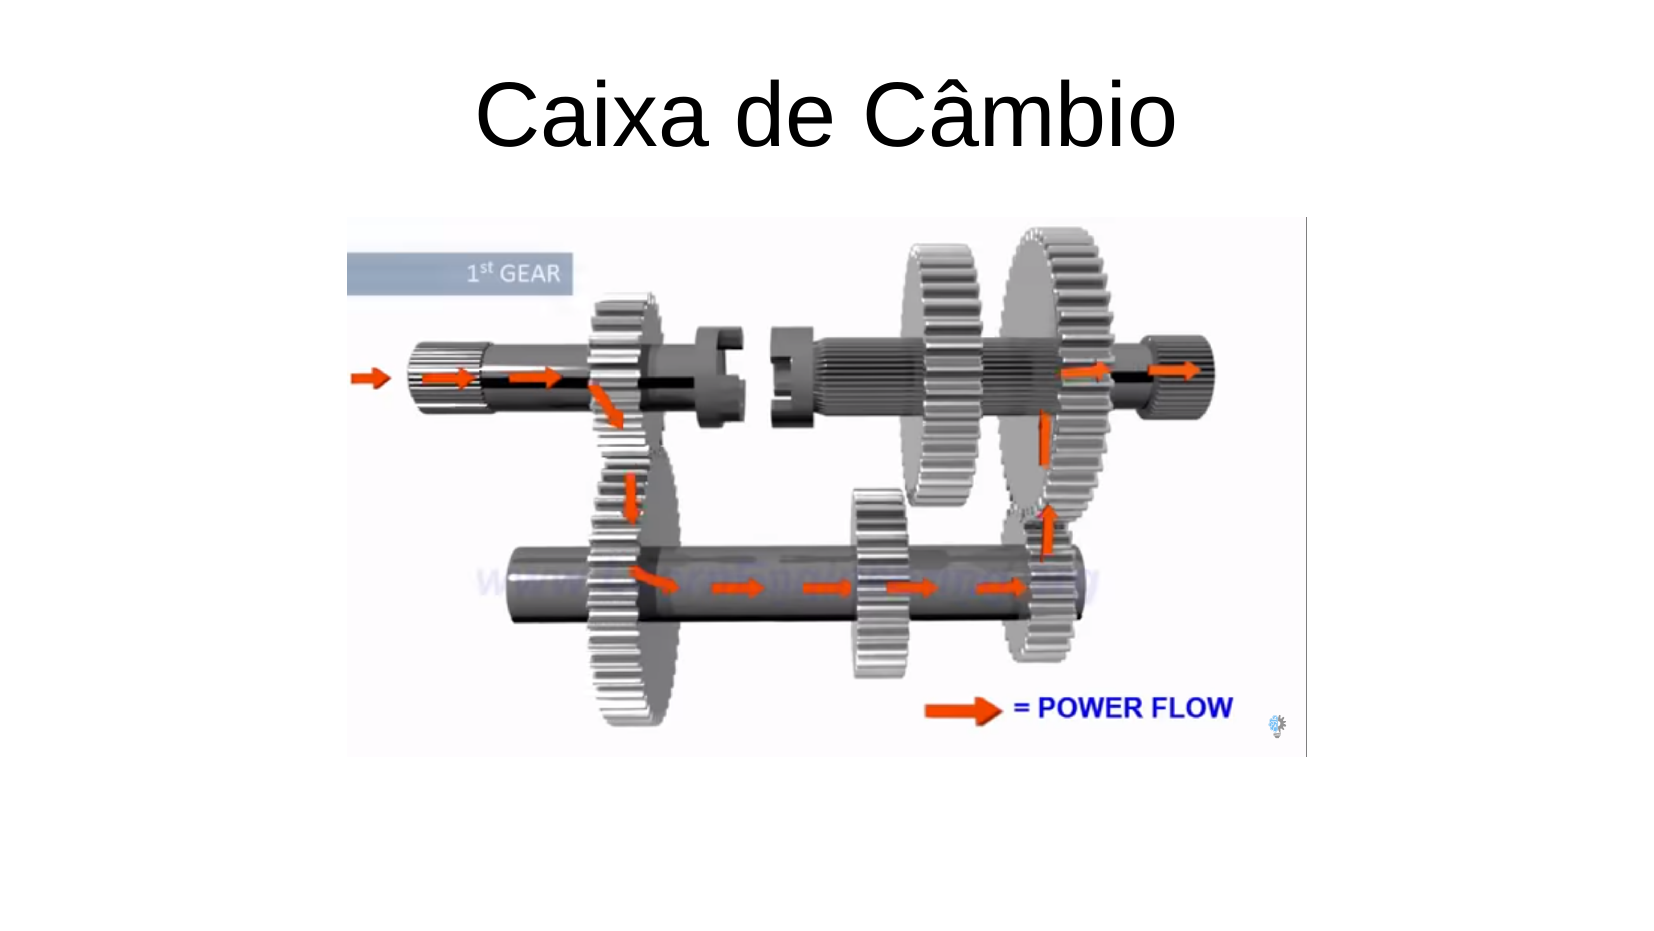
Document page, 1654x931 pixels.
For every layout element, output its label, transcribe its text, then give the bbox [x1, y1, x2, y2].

picture [347, 217, 1307, 758]
title Caixa de Câmbio [82, 37, 1571, 193]
